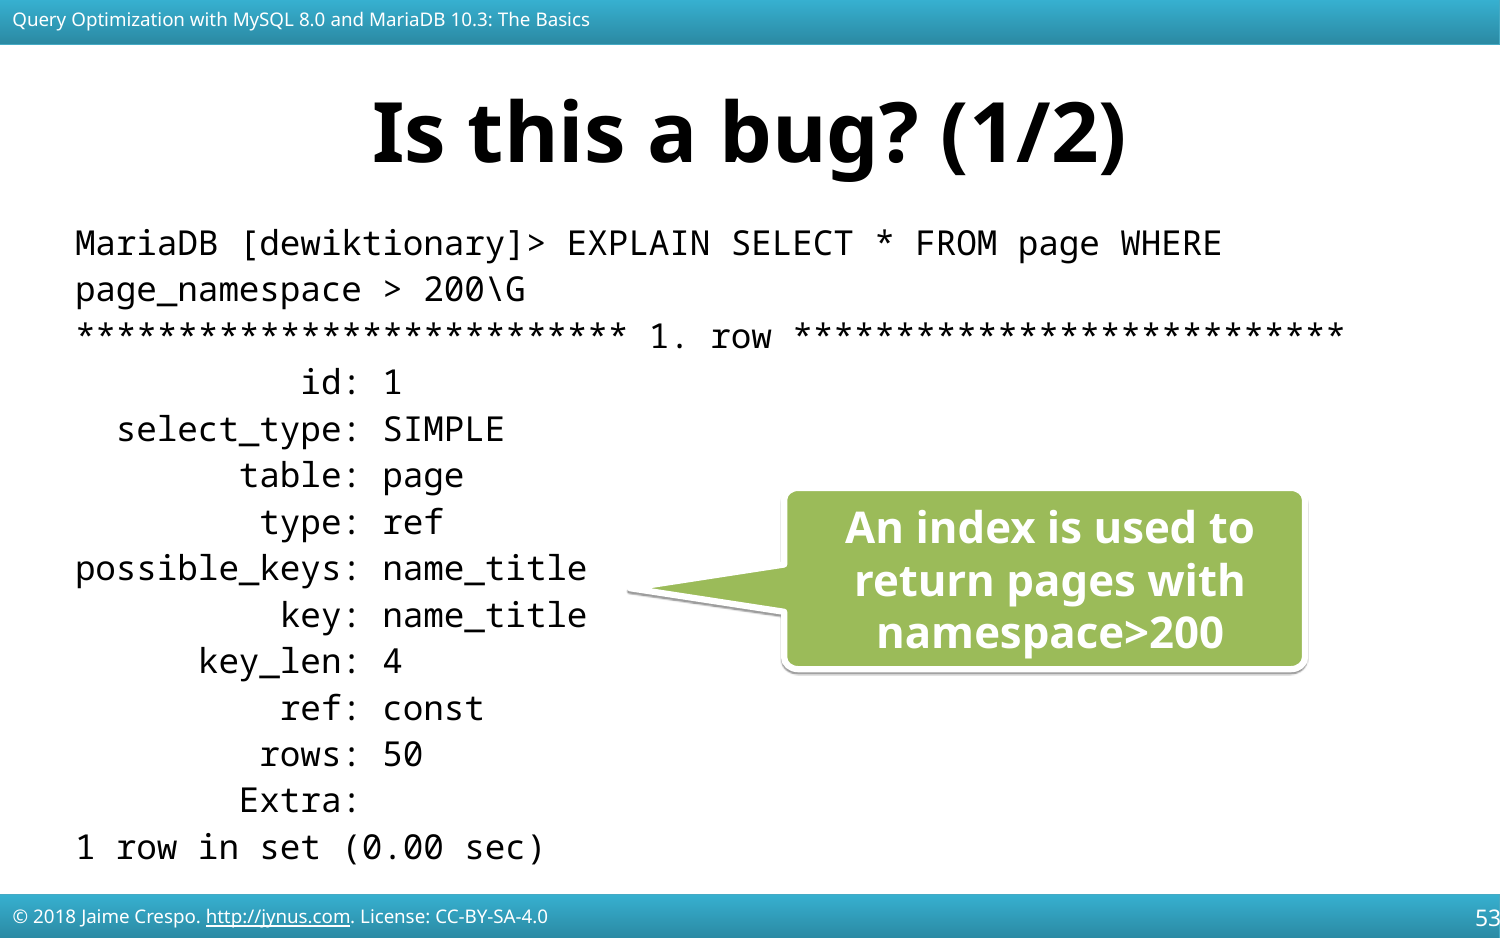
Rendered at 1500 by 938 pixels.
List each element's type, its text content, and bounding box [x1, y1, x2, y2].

text_box An index is used to return pages with namespace>200 [630, 487, 1306, 670]
list MariaDB [dewiktionary]> EXPLAIN SELECT * FROM page WHERE page_namespace > 200\G *************************** 1. row *************************** id: 1 select_type: SIMPLE table: page type: ref possible_keys: name_title key: name_title key_len: 4 ref: const rows: 50 Extra: 1 row in set (0.00 sec) [75, 218, 1425, 876]
title Is this a bug? (1/2) [75, 41, 1425, 218]
